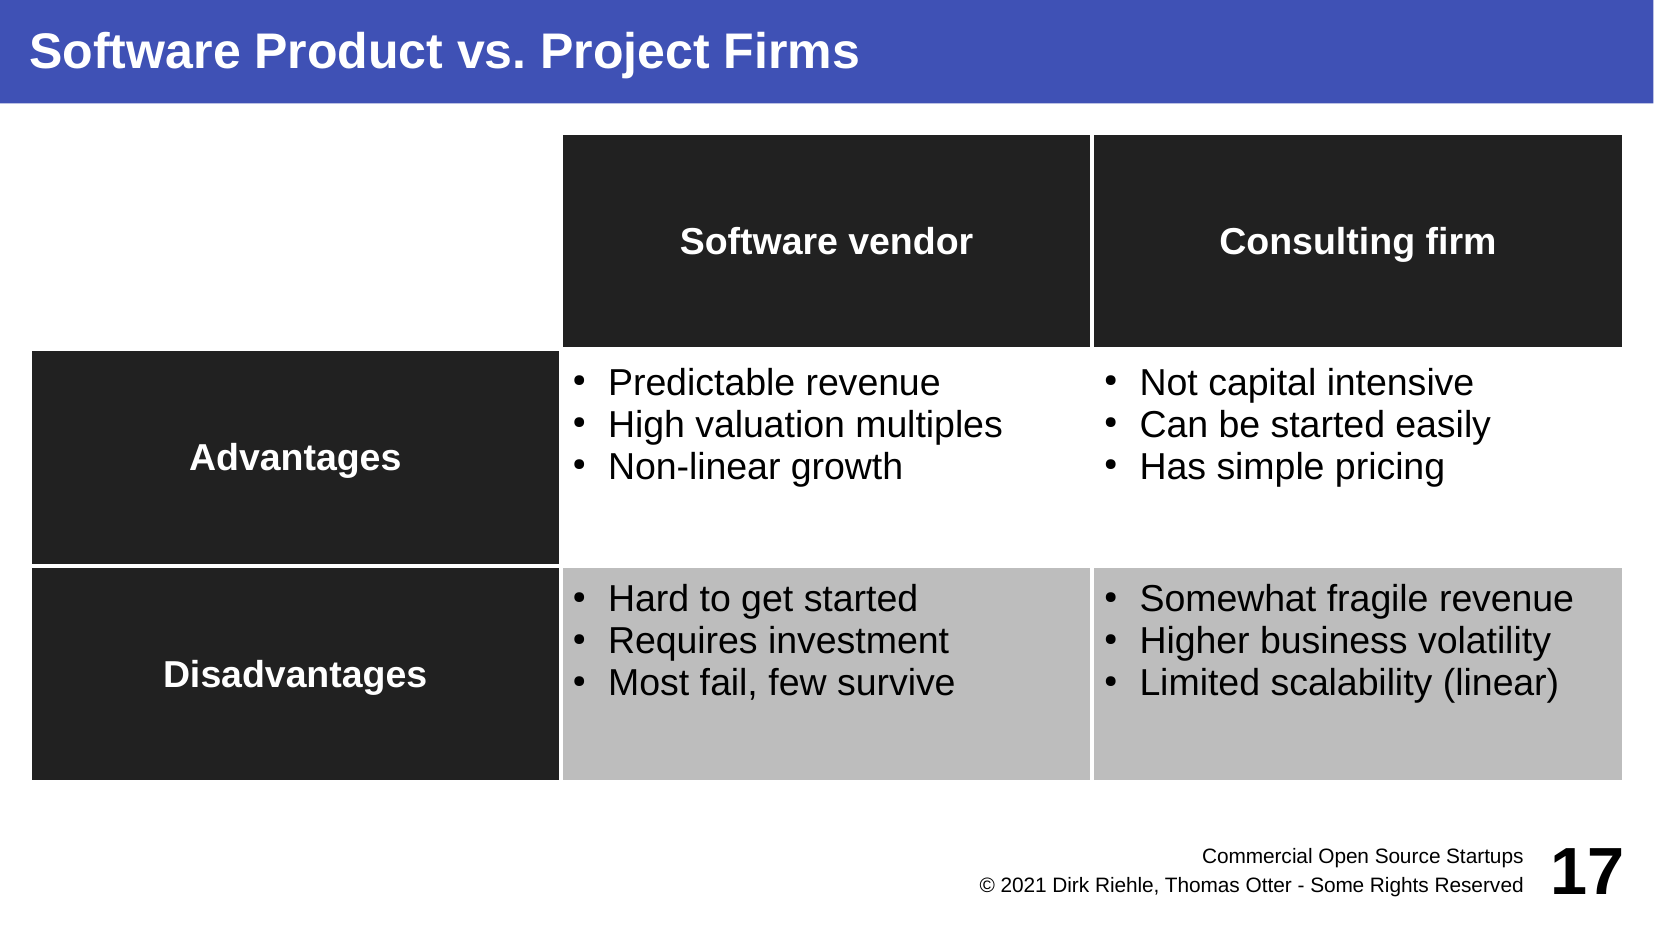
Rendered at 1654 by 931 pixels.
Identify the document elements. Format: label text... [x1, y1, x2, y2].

table_cell Not capital intensive Can be started easily Has simple pricing [1094, 351, 1622, 564]
table_cell Advantages [32, 351, 559, 564]
table_cell Predictable revenue High valuation multiples Non-linear growth [563, 351, 1090, 564]
title Software Product vs. Project Firms [0, 0, 1654, 104]
table_header Software vendor [563, 135, 1090, 347]
table_cell Somewhat fragile revenue Higher business volatility Limited scalability (linear) [1094, 568, 1622, 780]
table_header Consulting firm [1094, 135, 1622, 347]
table_header [32, 135, 559, 347]
table_cell Hard to get started Requires investment Most fail, few survive [563, 568, 1090, 780]
table_cell Disadvantages [32, 568, 559, 780]
